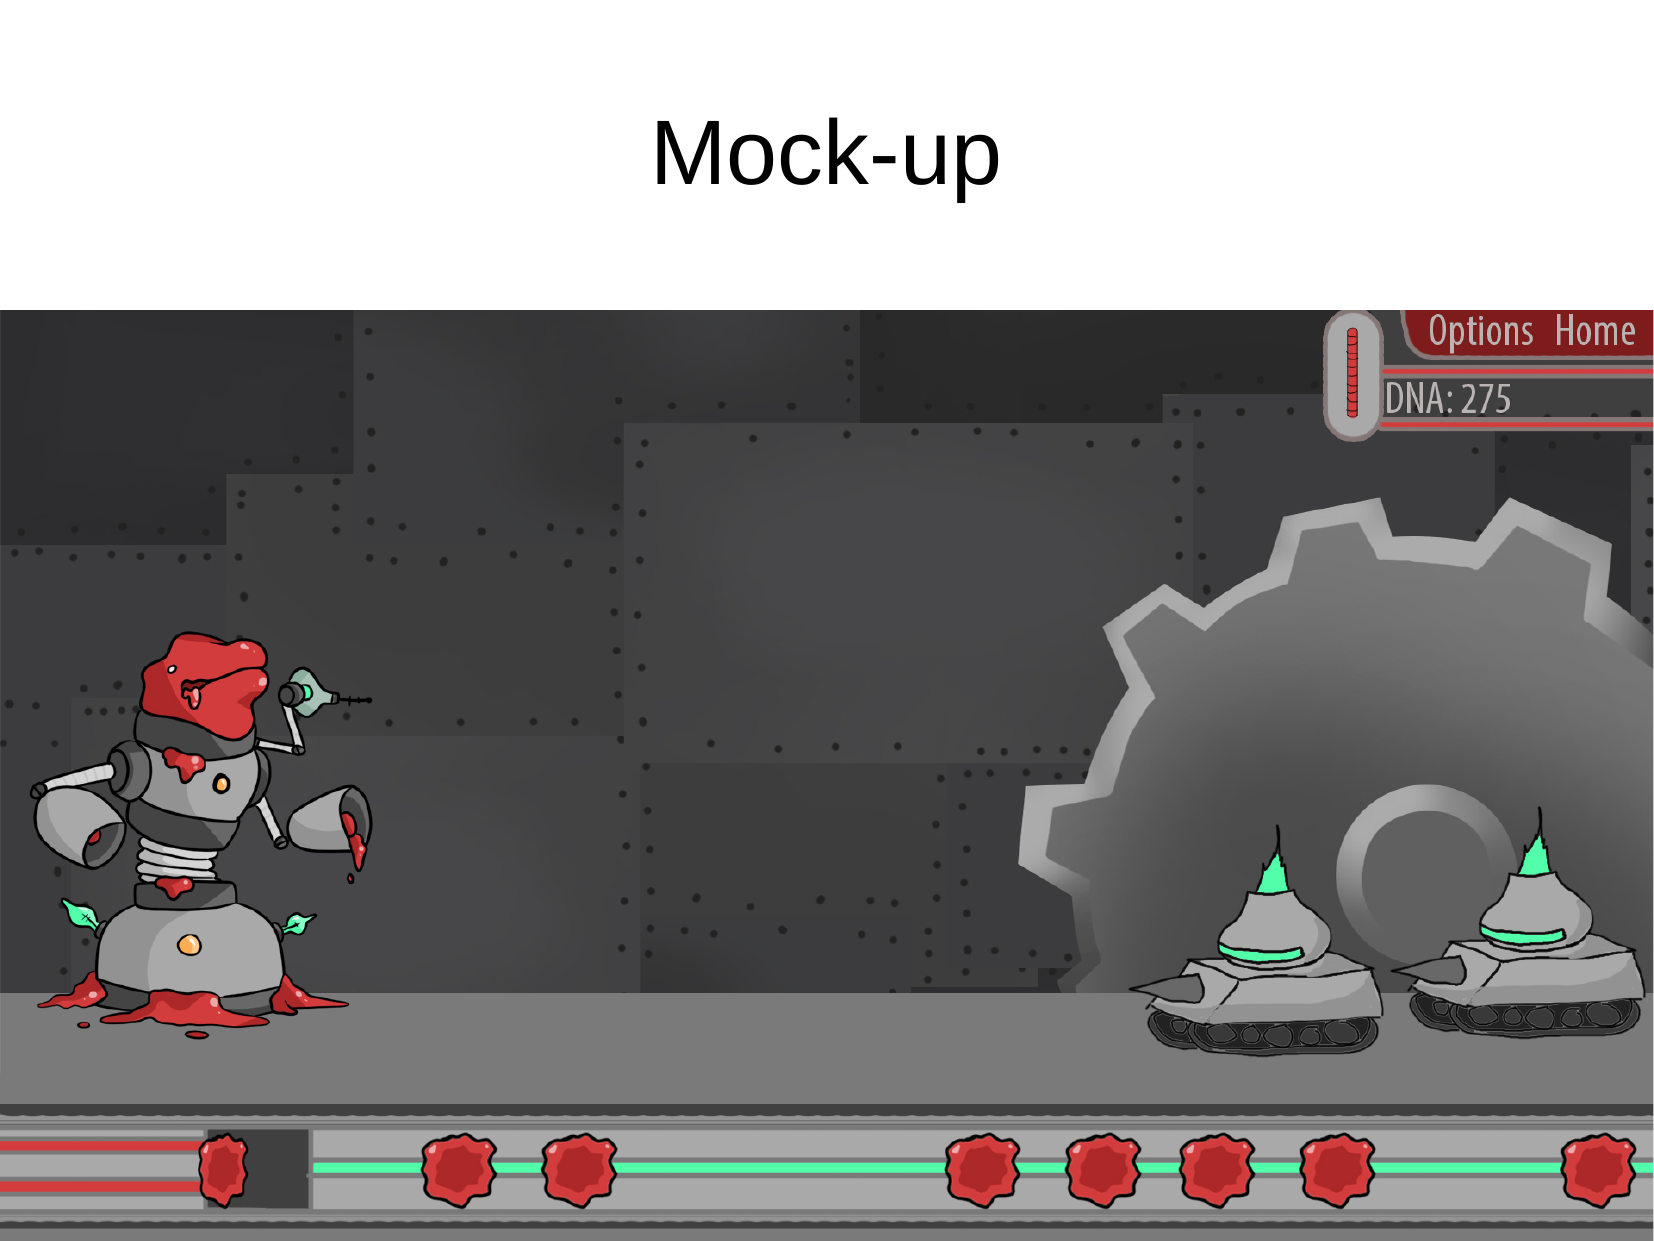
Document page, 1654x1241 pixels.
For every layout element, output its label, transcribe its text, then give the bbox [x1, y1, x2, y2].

title Mock-up [82, 49, 1571, 257]
picture [0, 310, 1654, 1241]
